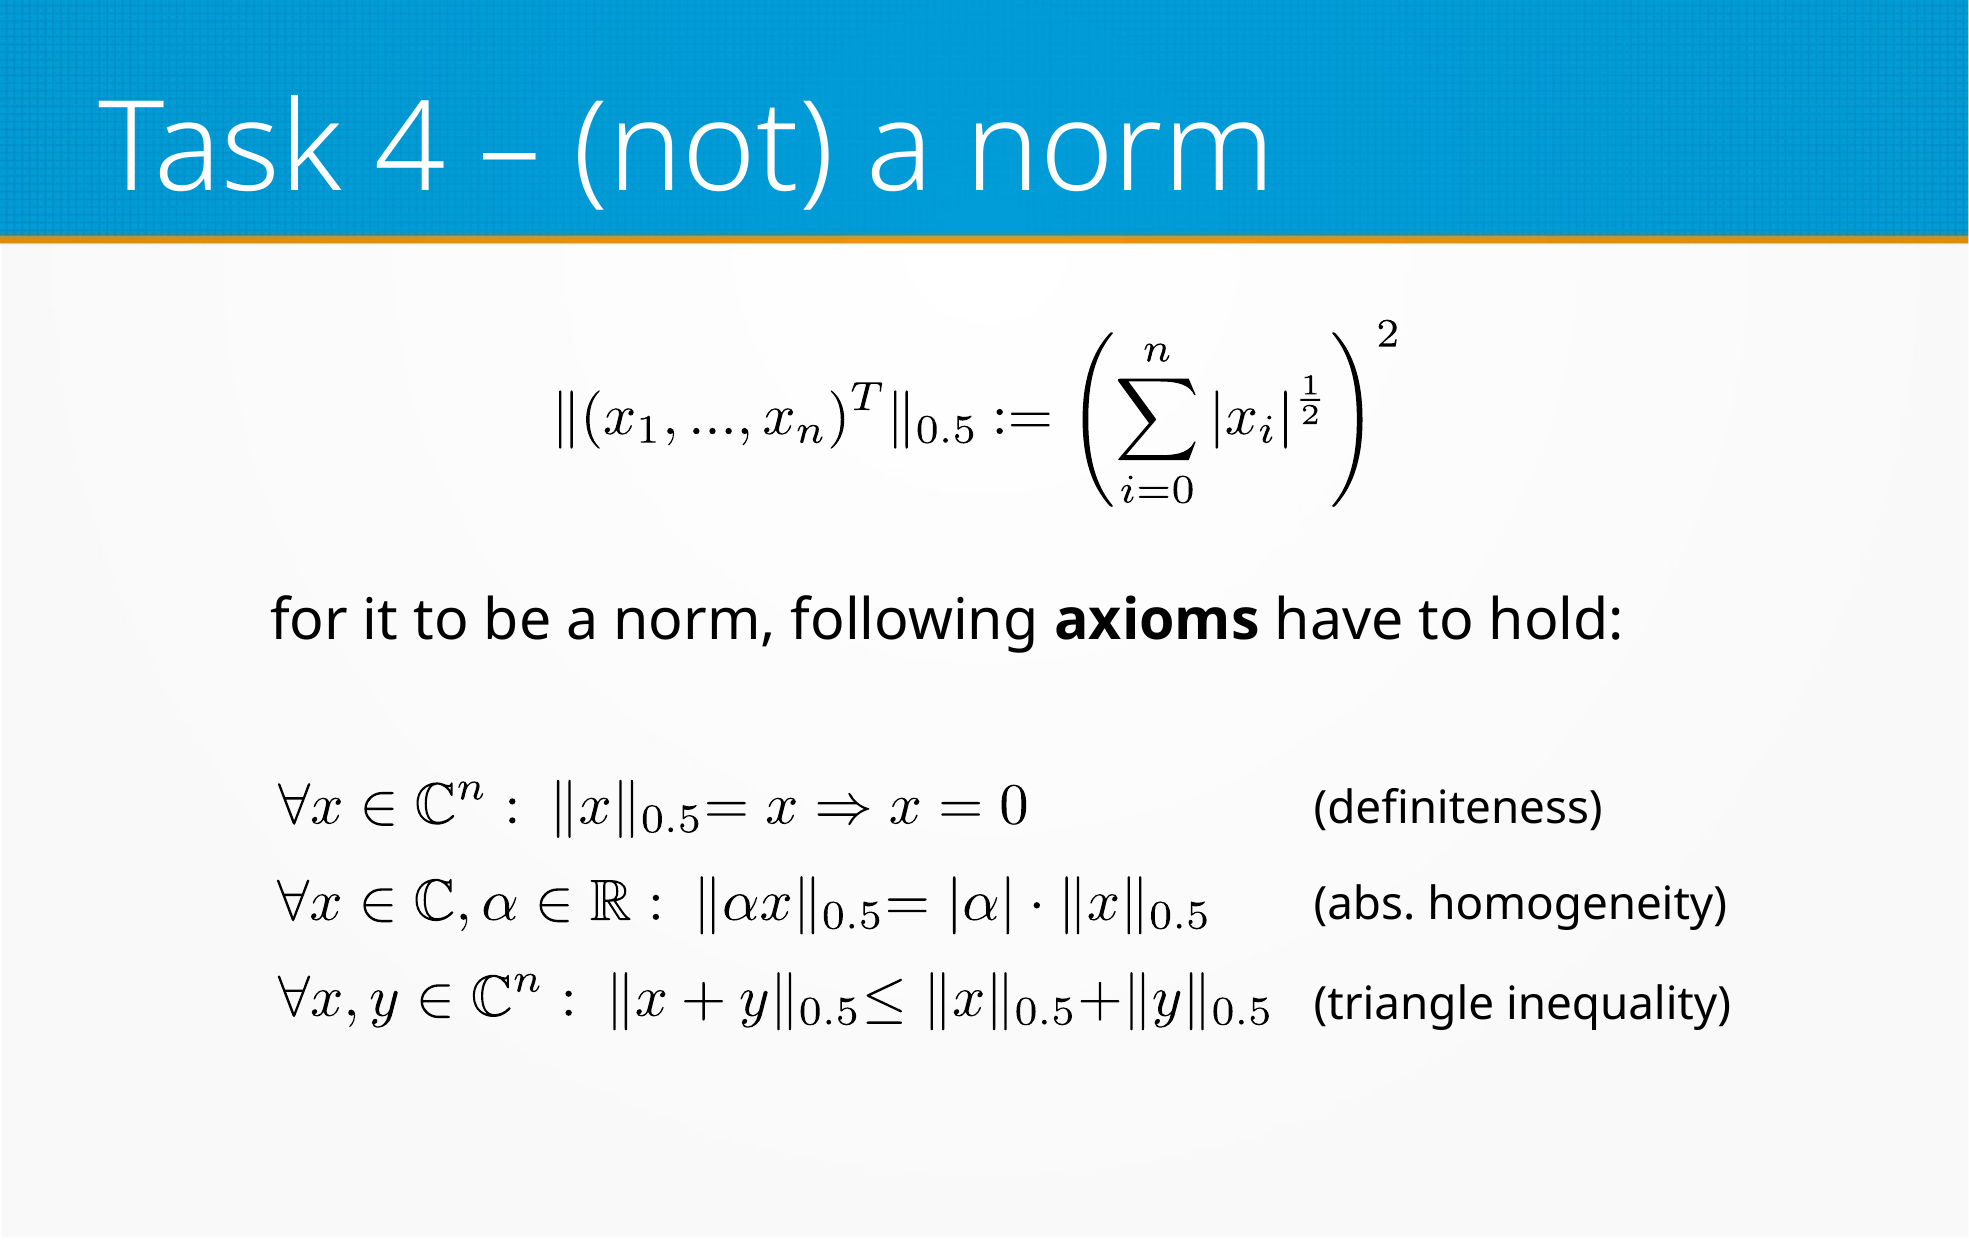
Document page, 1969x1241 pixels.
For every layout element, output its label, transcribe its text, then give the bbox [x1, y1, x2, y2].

text_box [277, 779, 1029, 838]
text_box (triangle inequality) [1307, 967, 1893, 1037]
text_box [276, 876, 1210, 935]
list for it to be a norm, following axioms have to hold: [270, 578, 1657, 714]
title Task 4 – (not) a norm [98, 19, 1870, 227]
picture [0, 233, 1969, 1241]
text_box (abs. homogeneity) [1307, 866, 1893, 937]
text_box (definiteness) [1307, 770, 1893, 841]
text_box [551, 319, 1400, 507]
text_box [277, 972, 1272, 1031]
